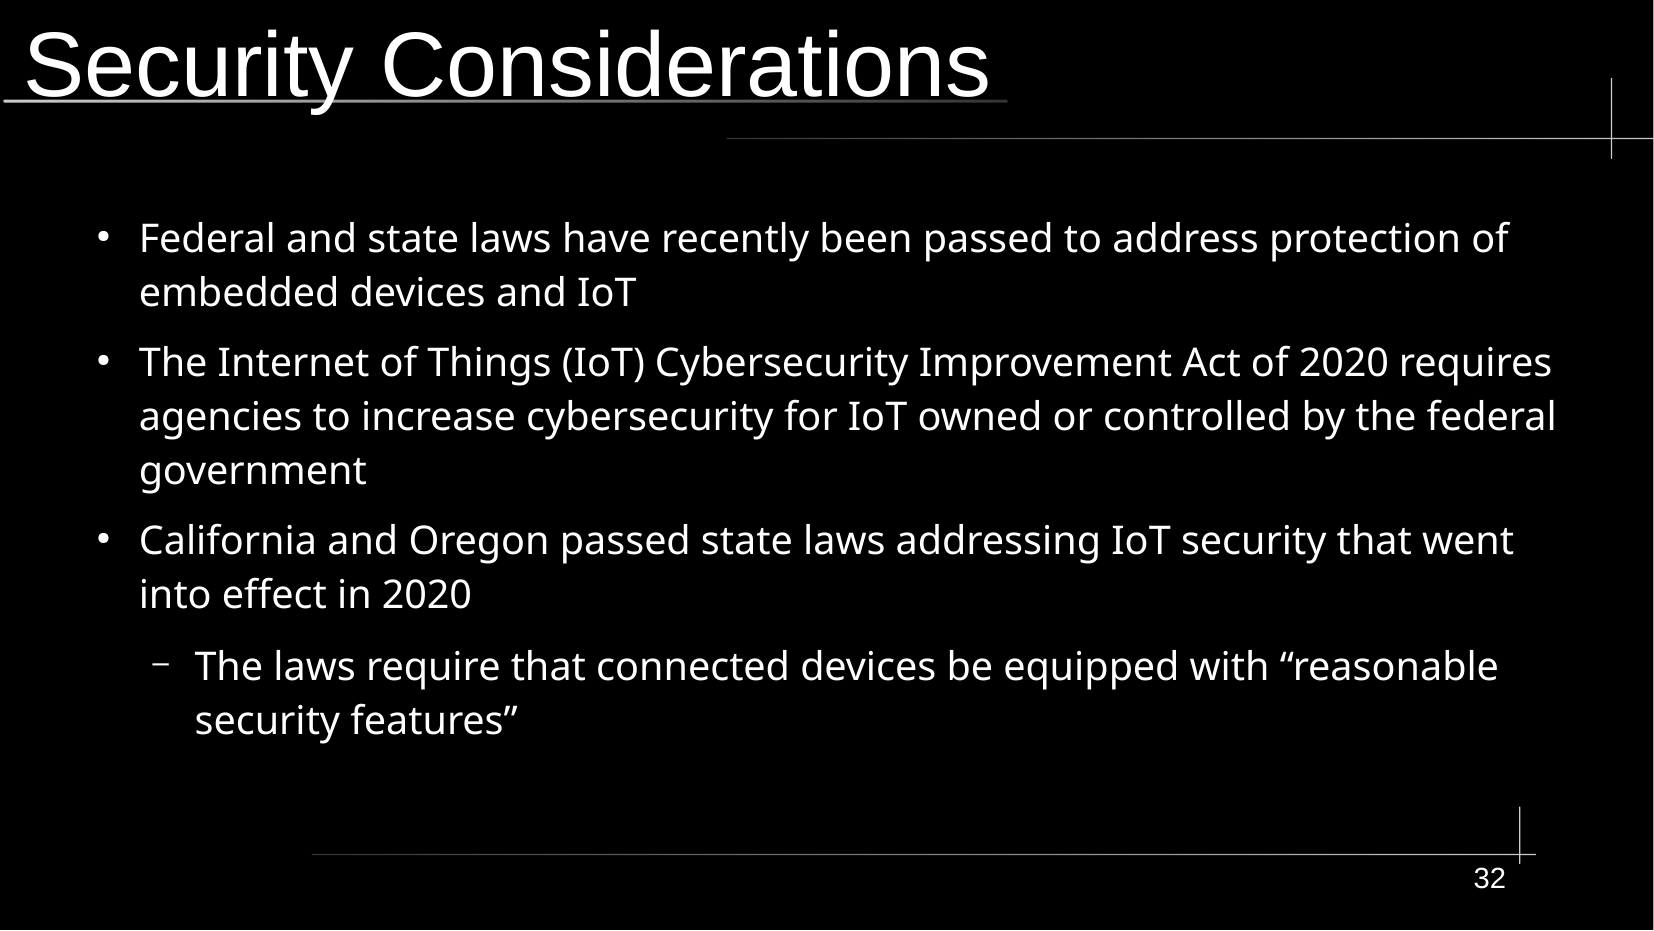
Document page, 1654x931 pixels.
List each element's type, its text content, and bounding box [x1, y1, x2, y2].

list Federal and state laws have recently been passed to address protection of embedded devices and IoT The Internet of Things (IoT) Cybersecurity Improvement Act of 2020 requires agencies to increase cybersecurity for IoT owned or controlled by the federal government California and Oregon passed state laws addressing IoT security that went into effect in 2020 The laws require that connected devices be equipped with “reasonable security features” [82, 210, 1571, 750]
title Security Considerations [23, 11, 1589, 119]
